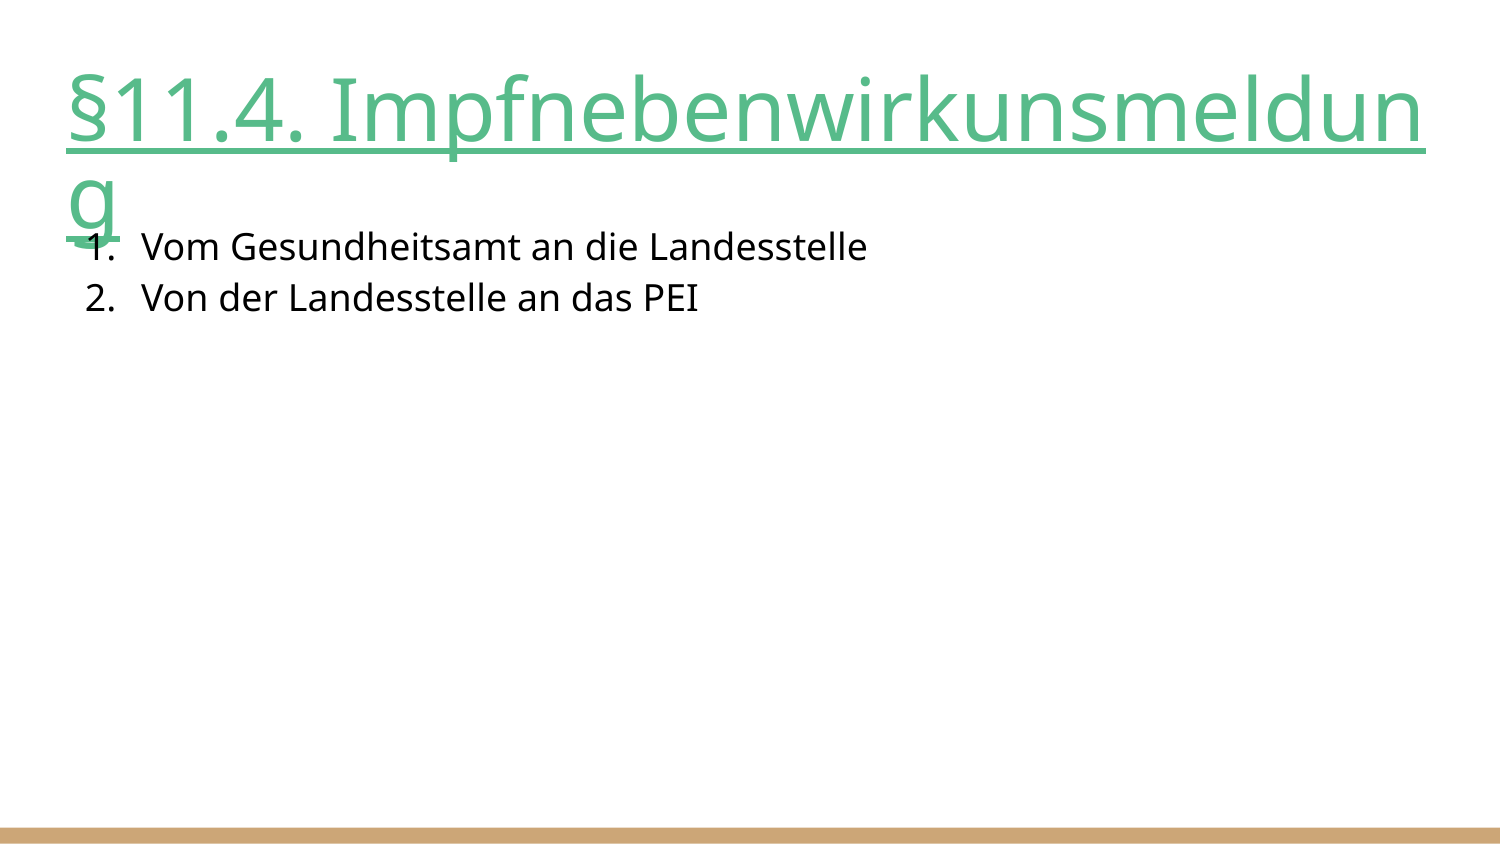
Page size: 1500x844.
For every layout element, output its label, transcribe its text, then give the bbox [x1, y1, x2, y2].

list Vom Gesundheitsamt an die Landesstelle Von der Landesstelle an das PEI [51, 200, 1449, 752]
title §11.4. Impfnebenwirkunsmeldung [51, 51, 1449, 189]
